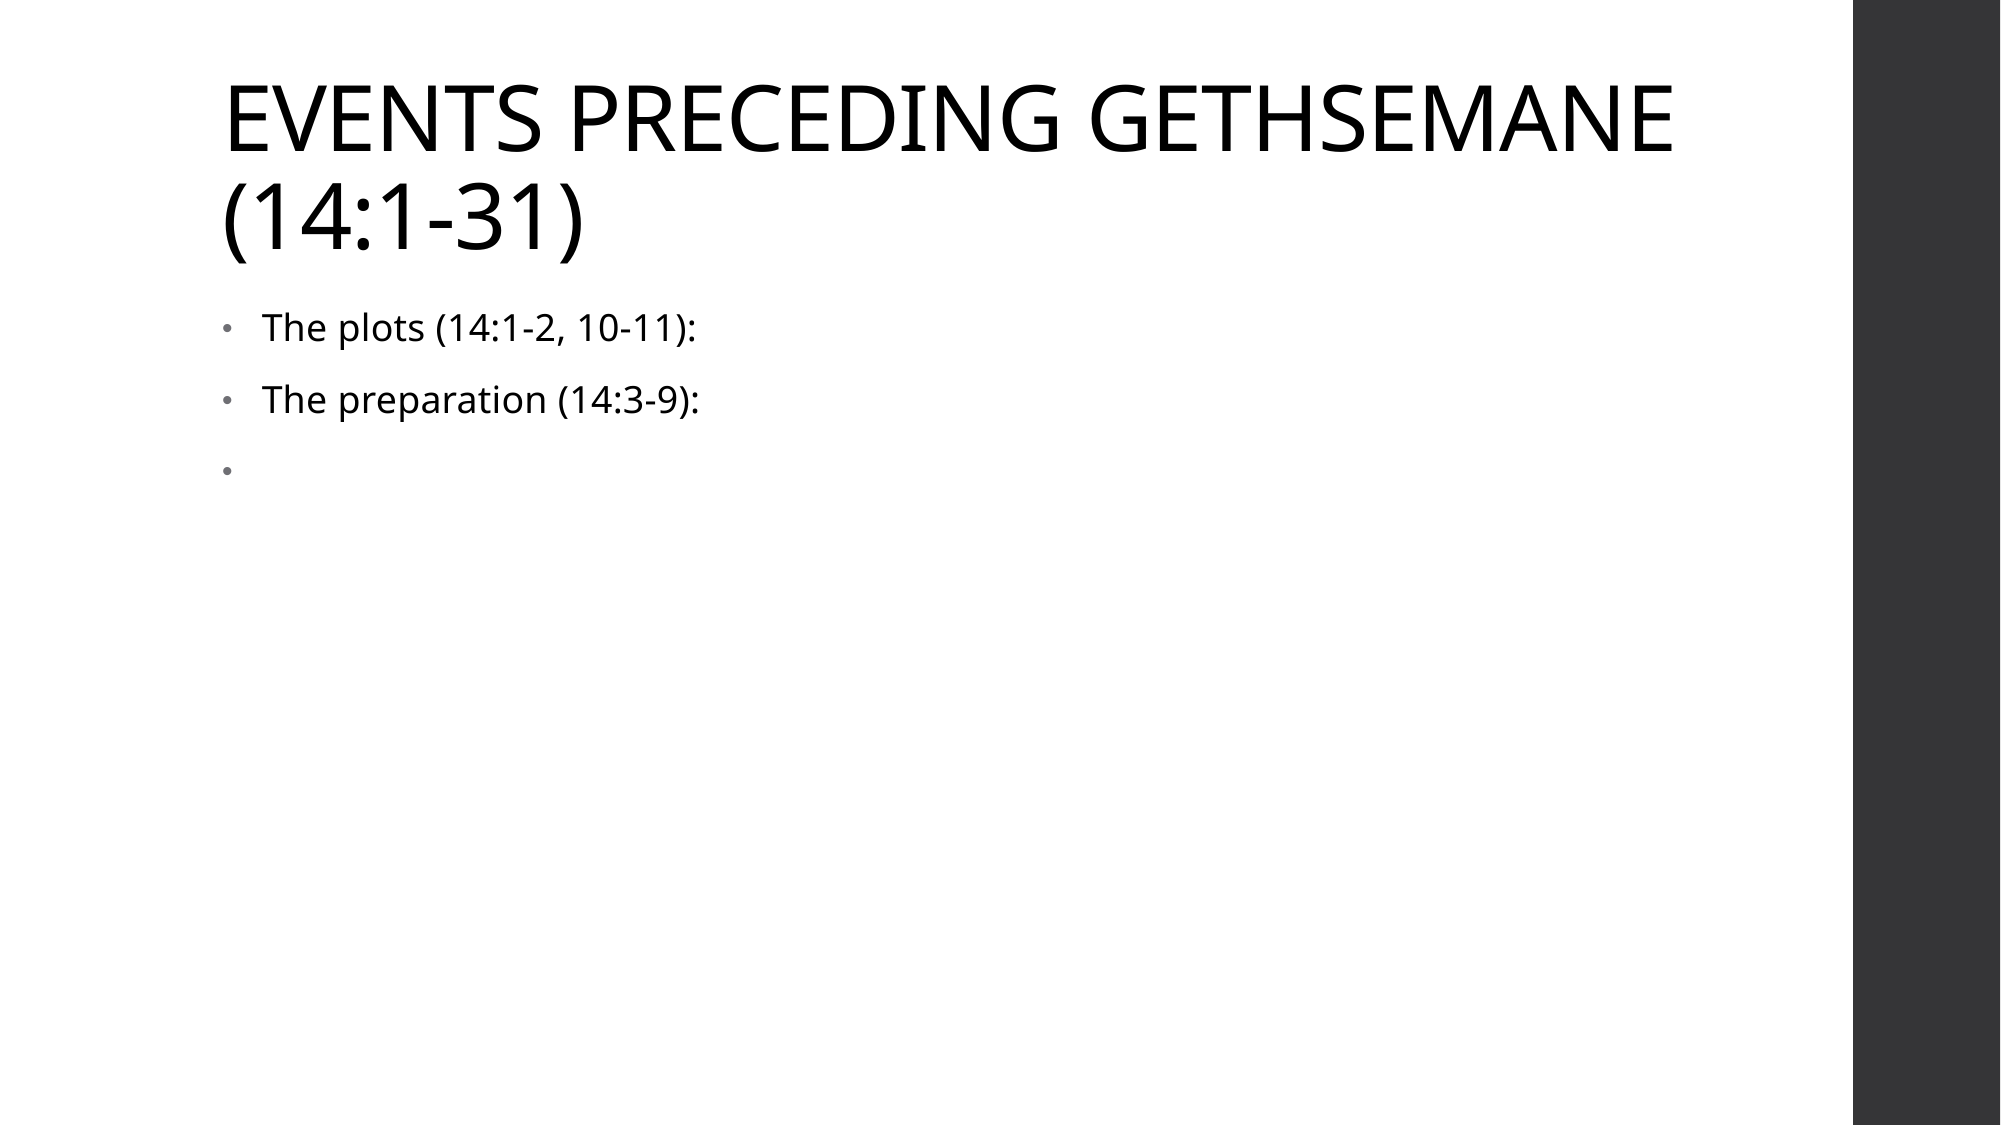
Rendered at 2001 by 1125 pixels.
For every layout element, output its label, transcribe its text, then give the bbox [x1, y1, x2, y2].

list The plots (14:1-2, 10-11): The preparation (14:3-9): [206, 299, 1617, 1014]
title EVENTS PRECEDING GETHSEMANE (14:1-31) [206, 60, 1797, 278]
